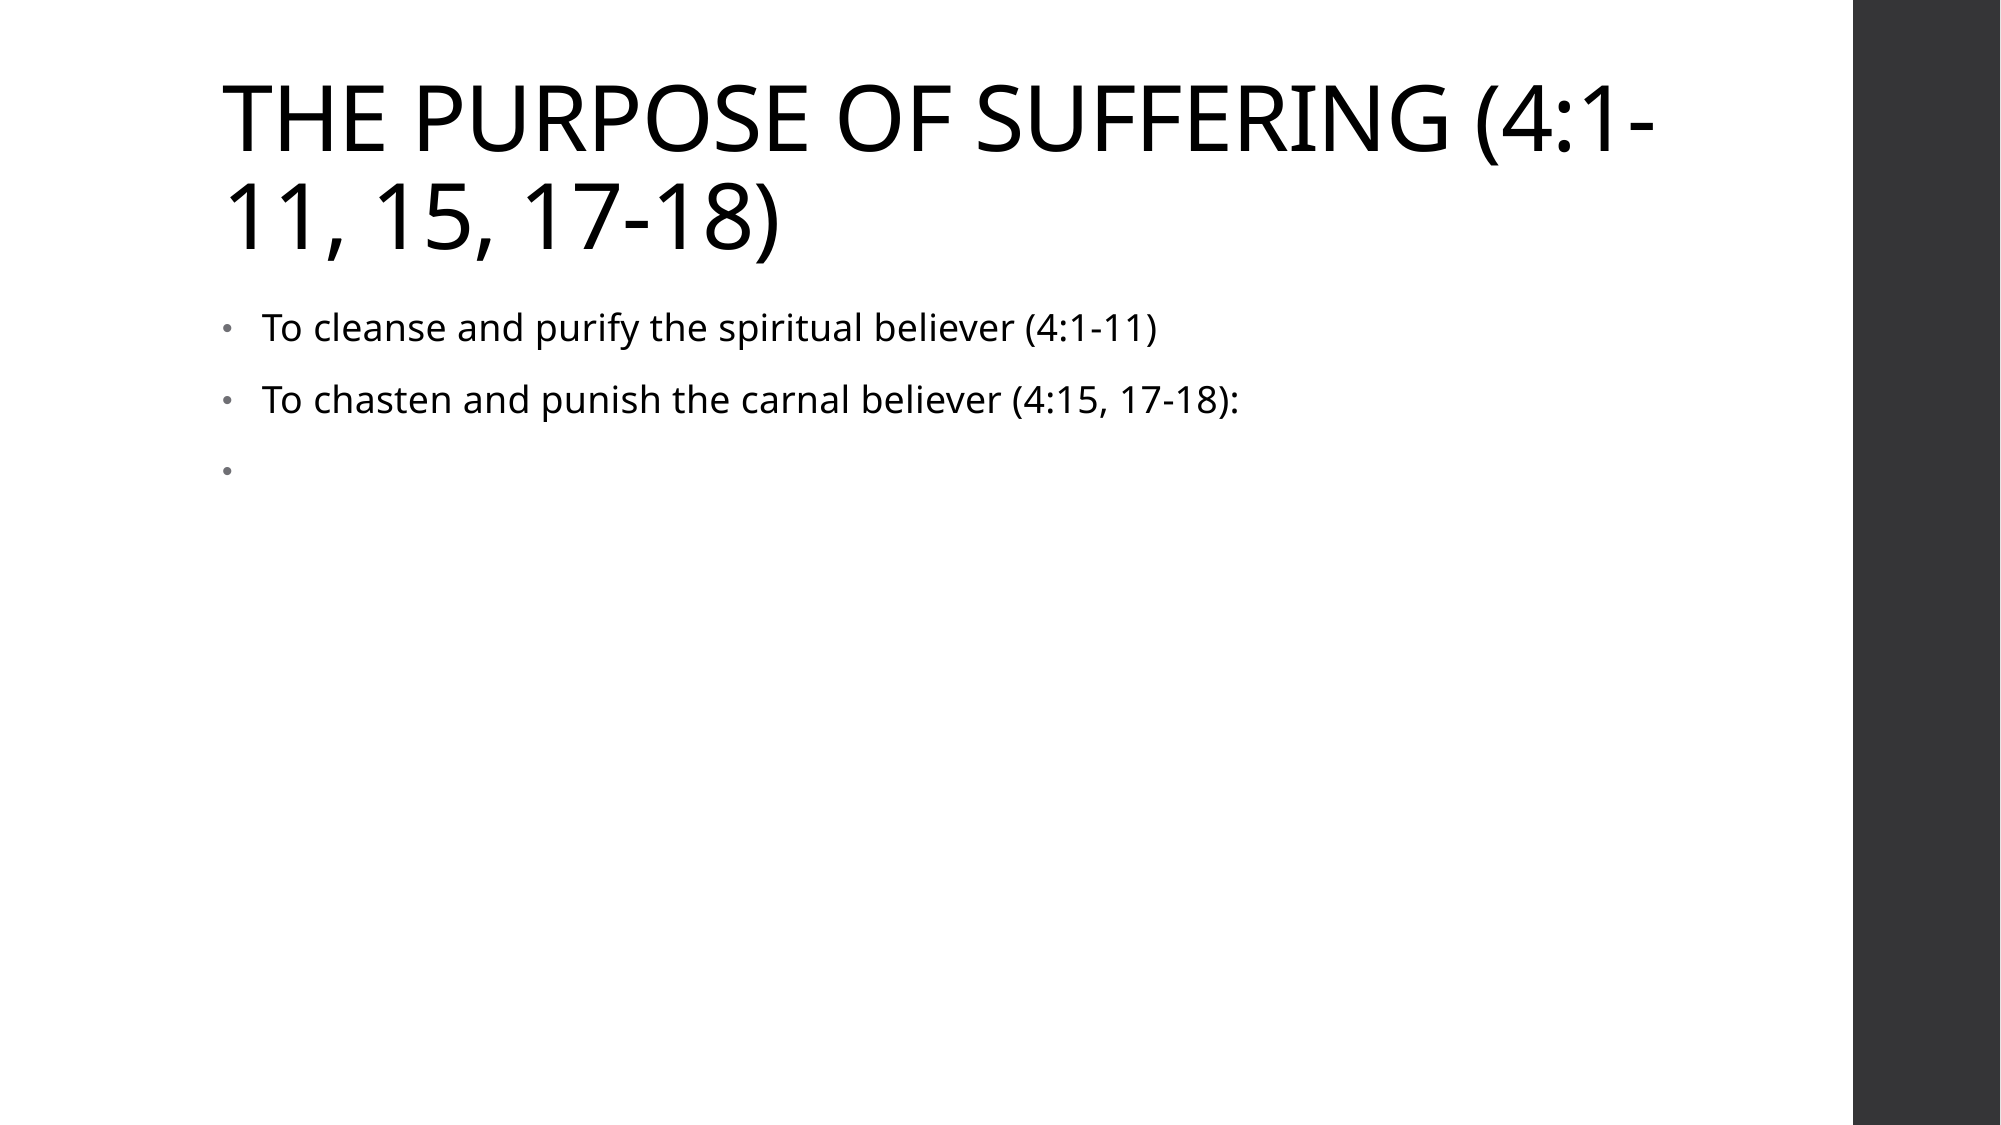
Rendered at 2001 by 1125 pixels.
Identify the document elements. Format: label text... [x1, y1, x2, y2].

title THE PURPOSE OF SUFFERING (4:1-11, 15, 17-18) [206, 60, 1797, 278]
list To cleanse and purify the spiritual believer (4:1-11) To chasten and punish the carnal believer (4:15, 17-18): [206, 299, 1617, 1014]
